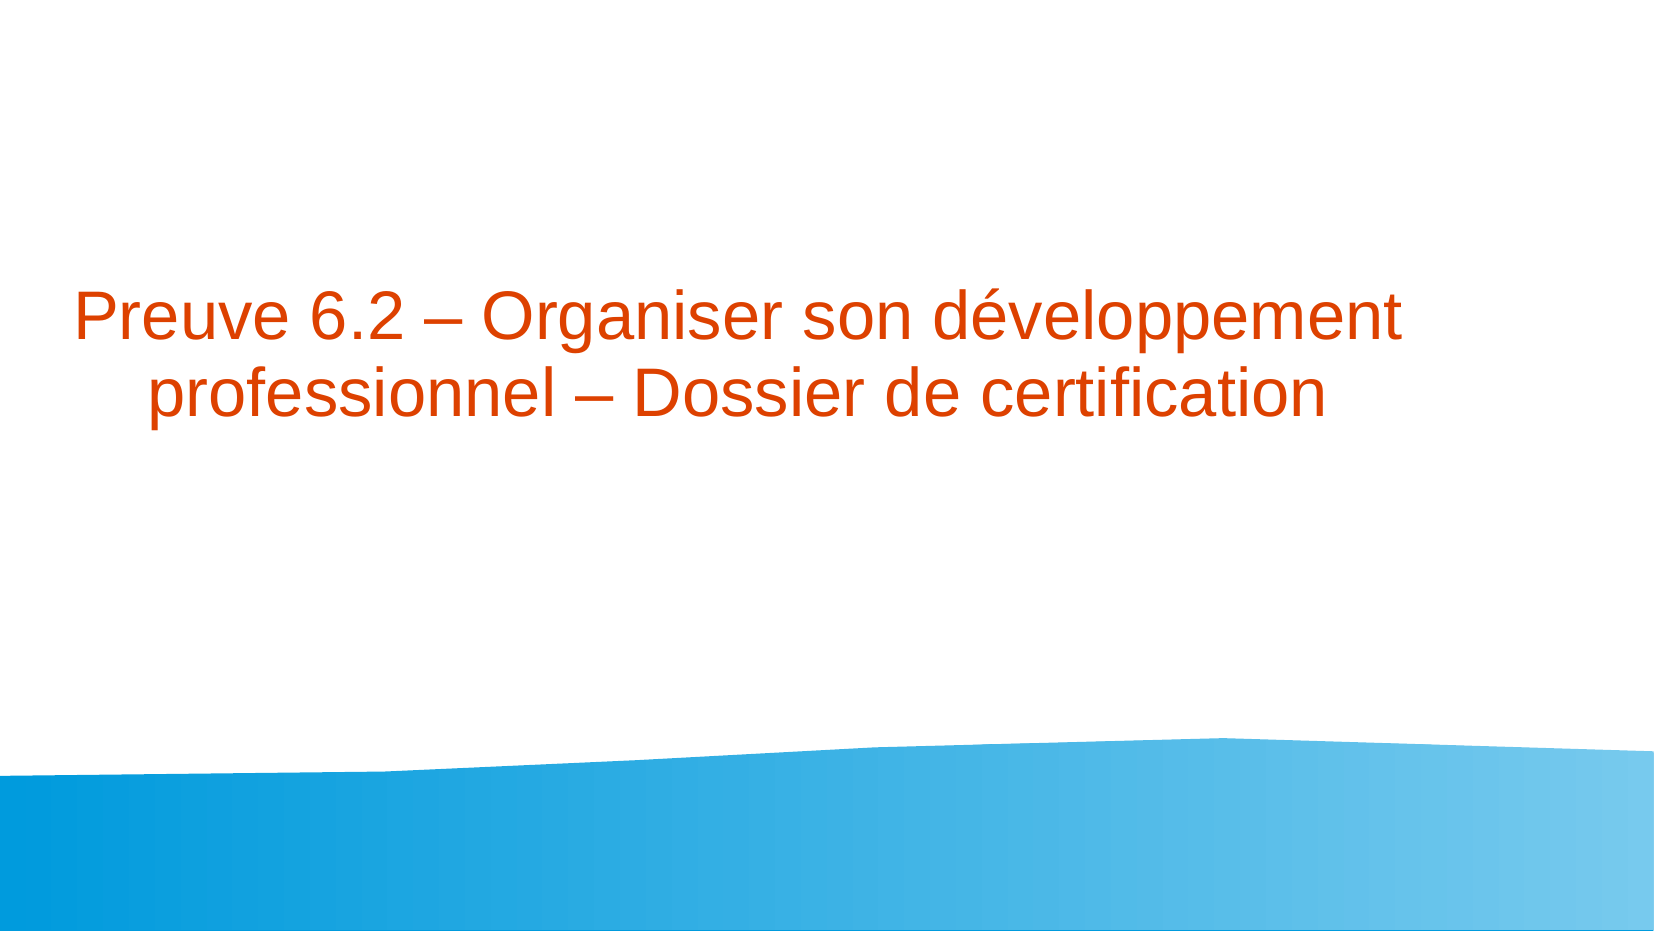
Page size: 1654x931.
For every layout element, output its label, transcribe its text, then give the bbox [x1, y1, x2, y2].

title Preuve 6.2 – Organiser son développement professionnel – Dossier de certification [0, 265, 1477, 443]
